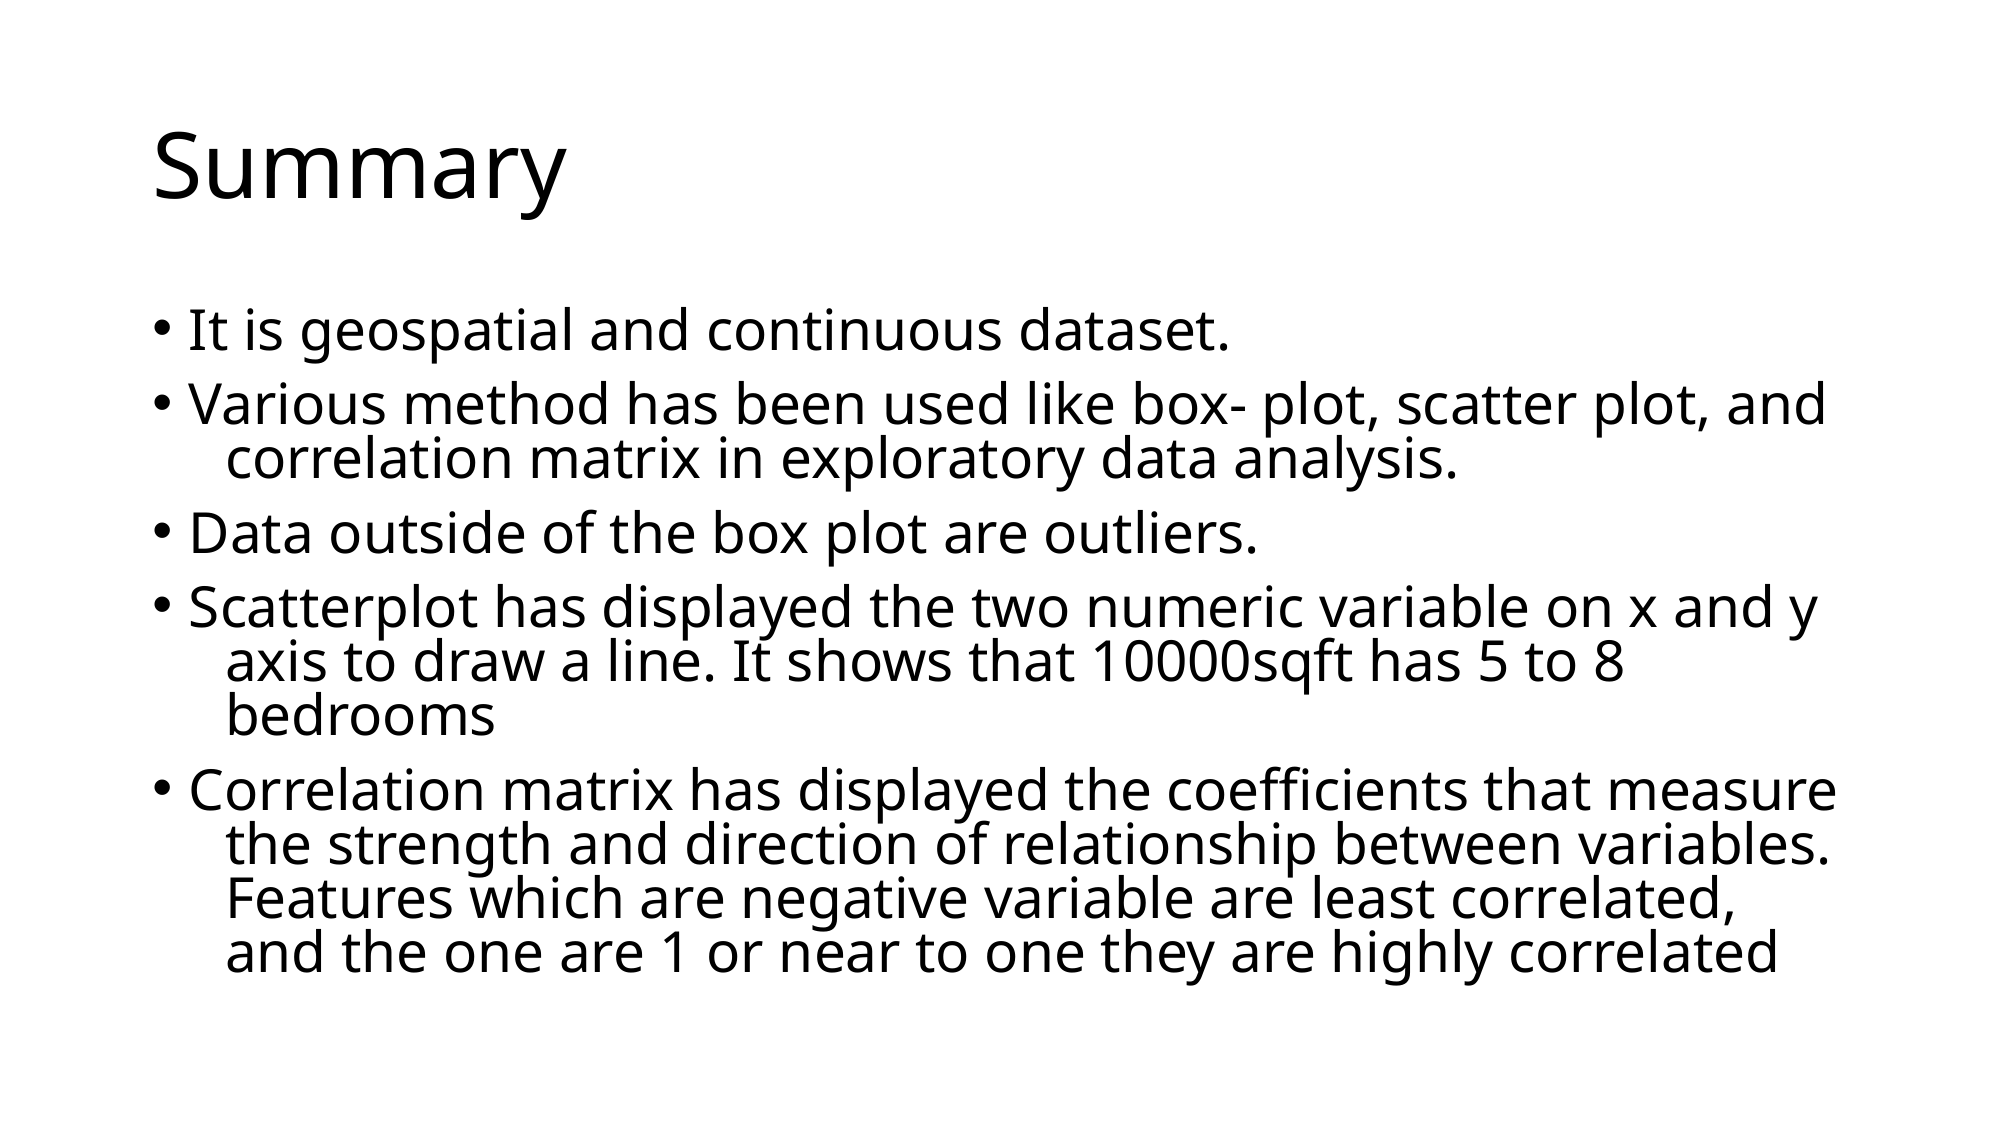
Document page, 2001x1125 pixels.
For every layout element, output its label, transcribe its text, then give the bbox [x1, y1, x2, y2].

list It is geospatial and continuous dataset. Various method has been used like box- plot, scatter plot, and correlation matrix in exploratory data analysis. Data outside of the box plot are outliers. Scatterplot has displayed the two numeric variable on x and y axis to draw a line. It shows that 10000sqft has 5 to 8 bedrooms Correlation matrix has displayed the coefficients that measure the strength and direction of relationship between variables. Features which are negative variable are least correlated, and the one are 1 or near to one they are highly correlated [137, 299, 1863, 1014]
title Summary [137, 59, 1863, 278]
